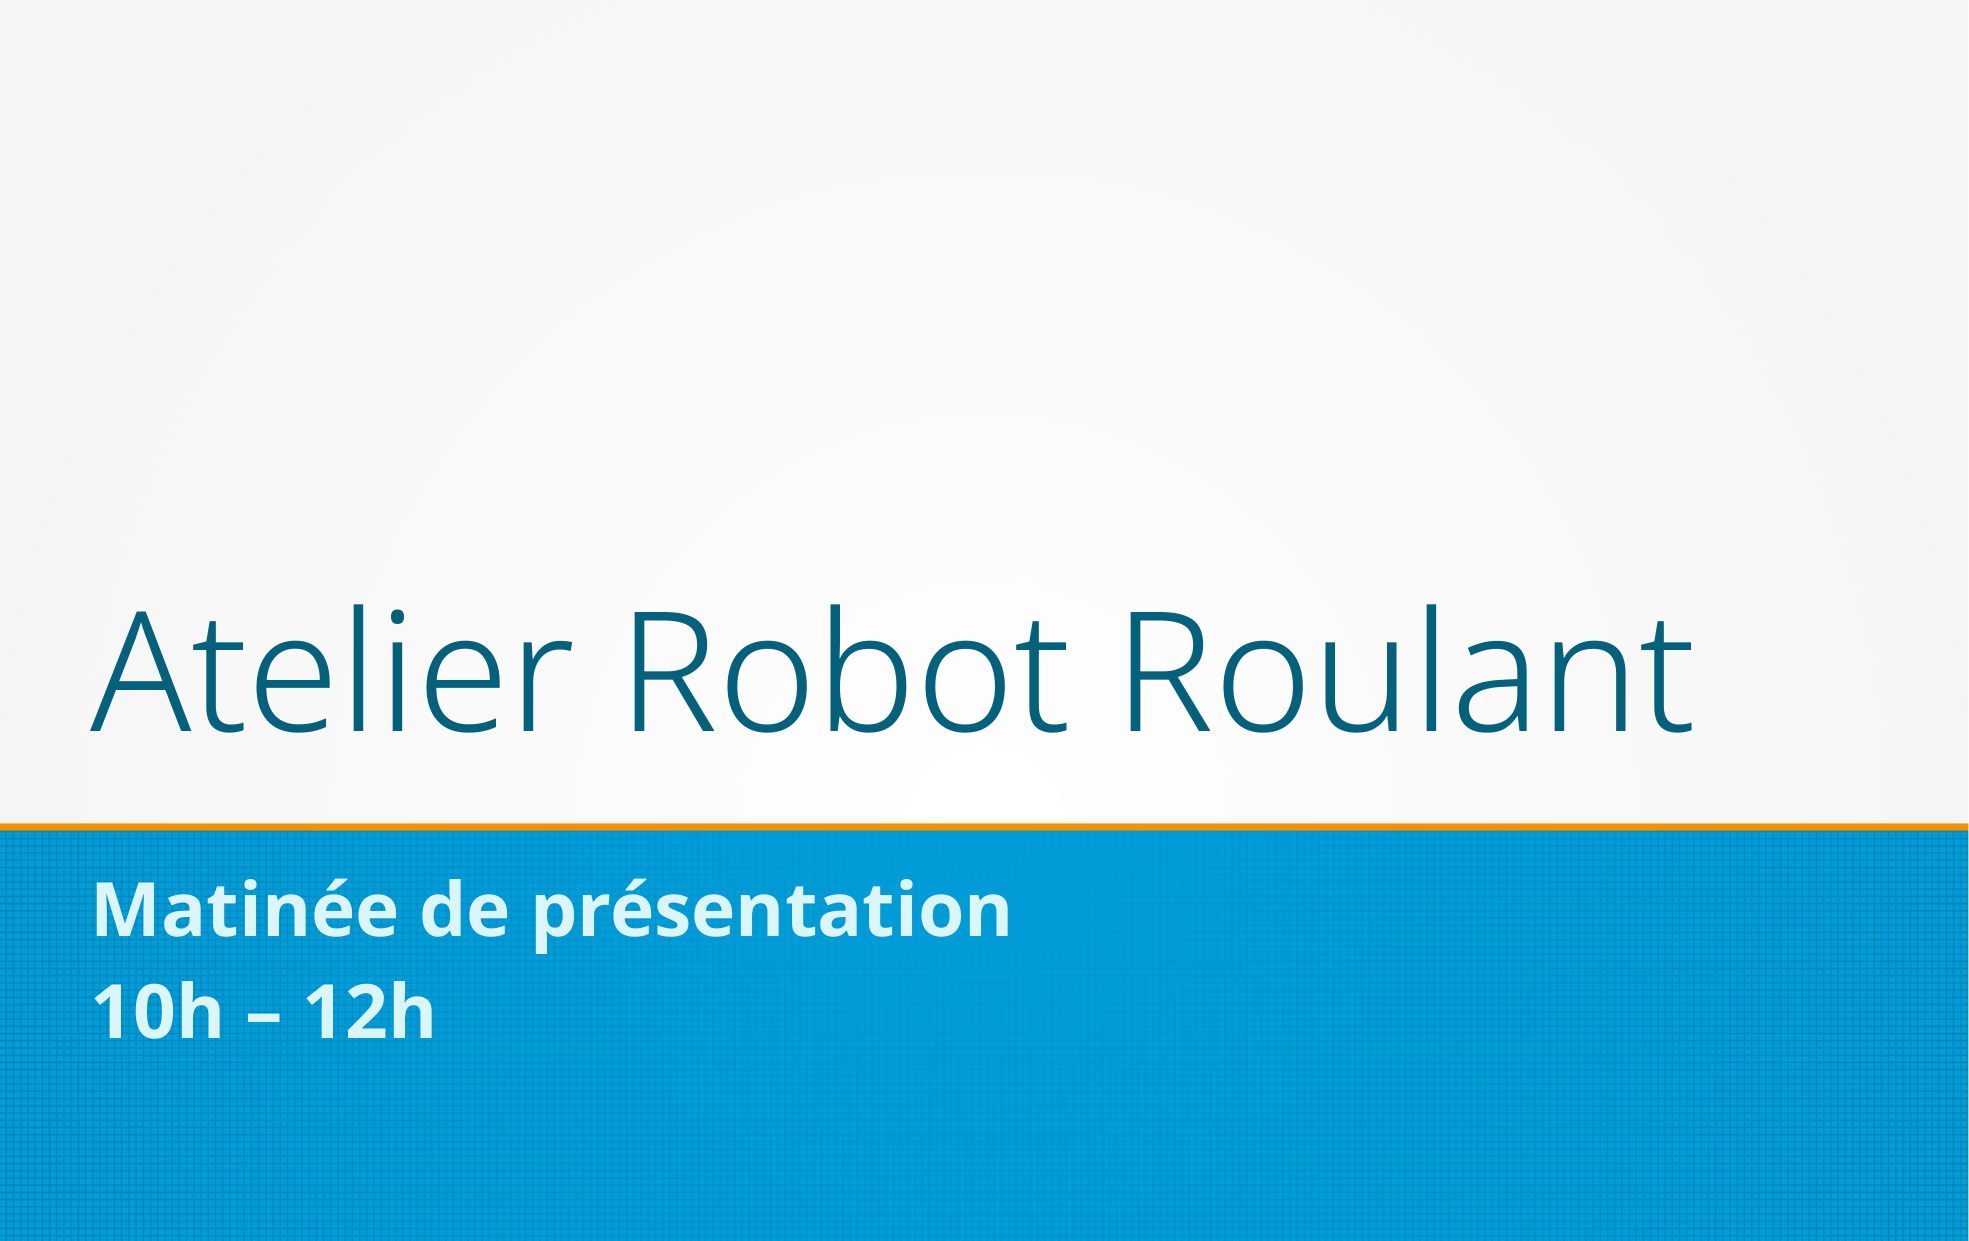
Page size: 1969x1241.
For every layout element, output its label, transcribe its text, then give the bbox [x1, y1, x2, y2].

picture [0, 0, 1969, 830]
title Atelier Robot Roulant [90, 49, 1862, 781]
subtitle Matinée de présentation 10h – 12h [90, 855, 1861, 1111]
